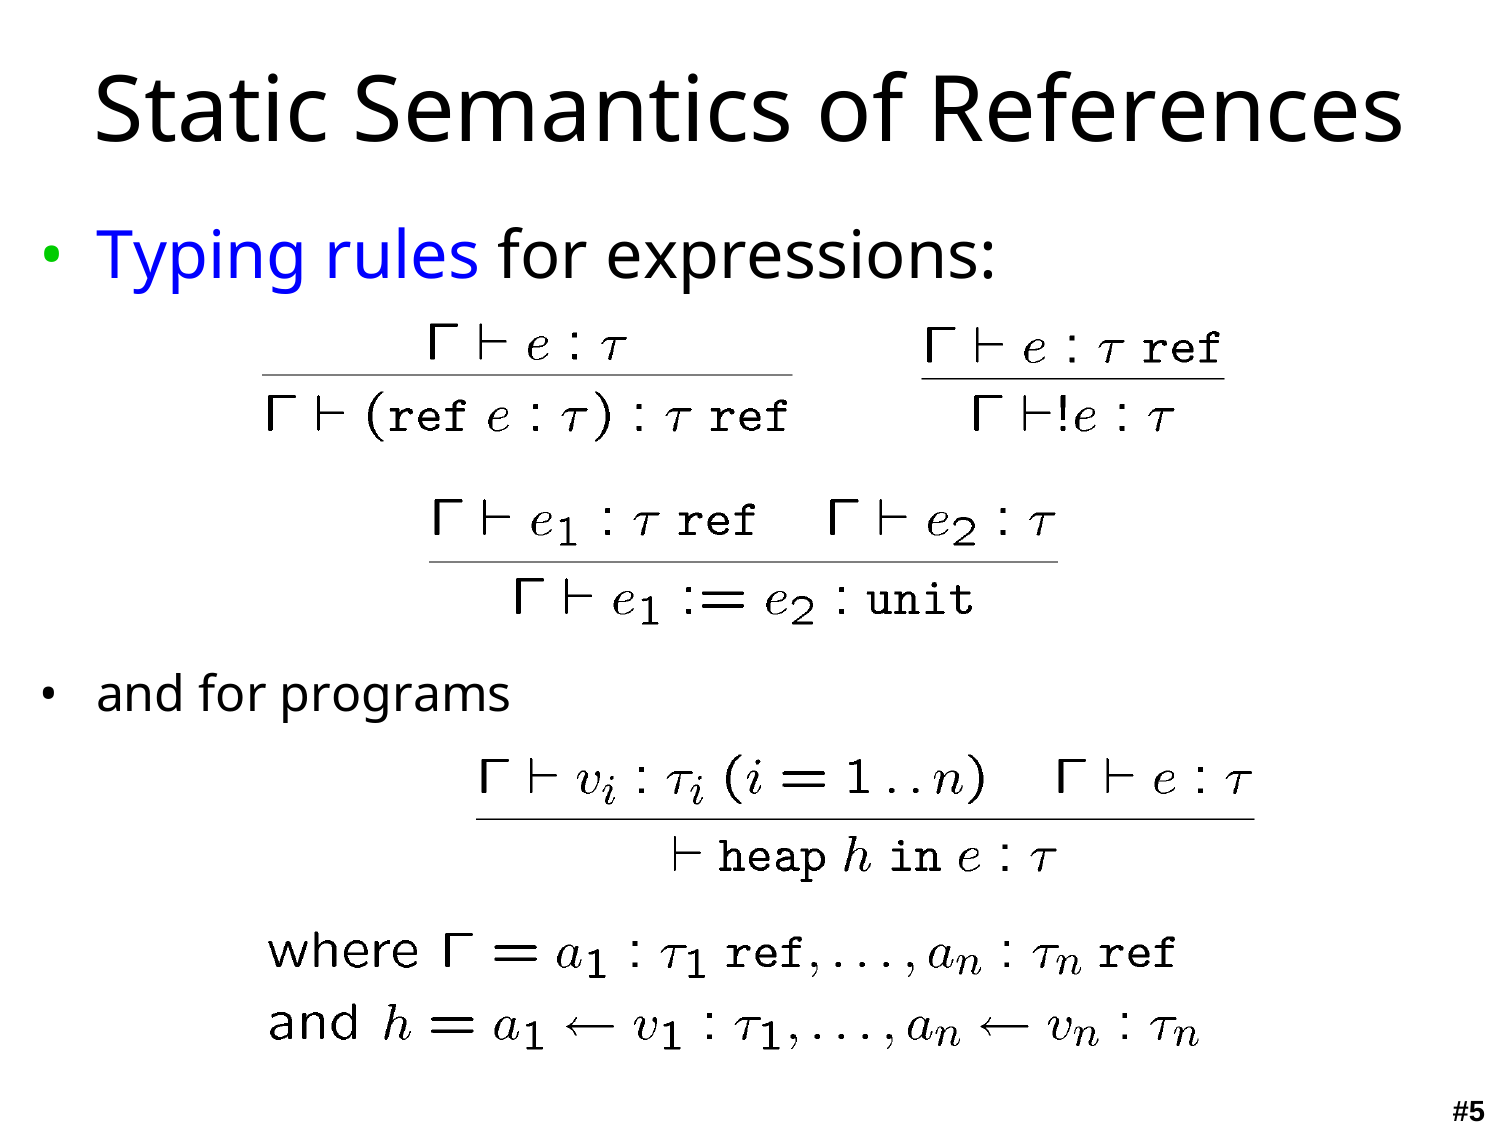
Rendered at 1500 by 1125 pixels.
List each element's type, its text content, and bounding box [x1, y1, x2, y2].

picture [268, 753, 1256, 1051]
text_box and for programs [24, 650, 1388, 726]
picture [260, 322, 1225, 625]
title Static Semantics of References [24, 12, 1476, 199]
list Typing rules for expressions: [24, 199, 1476, 388]
